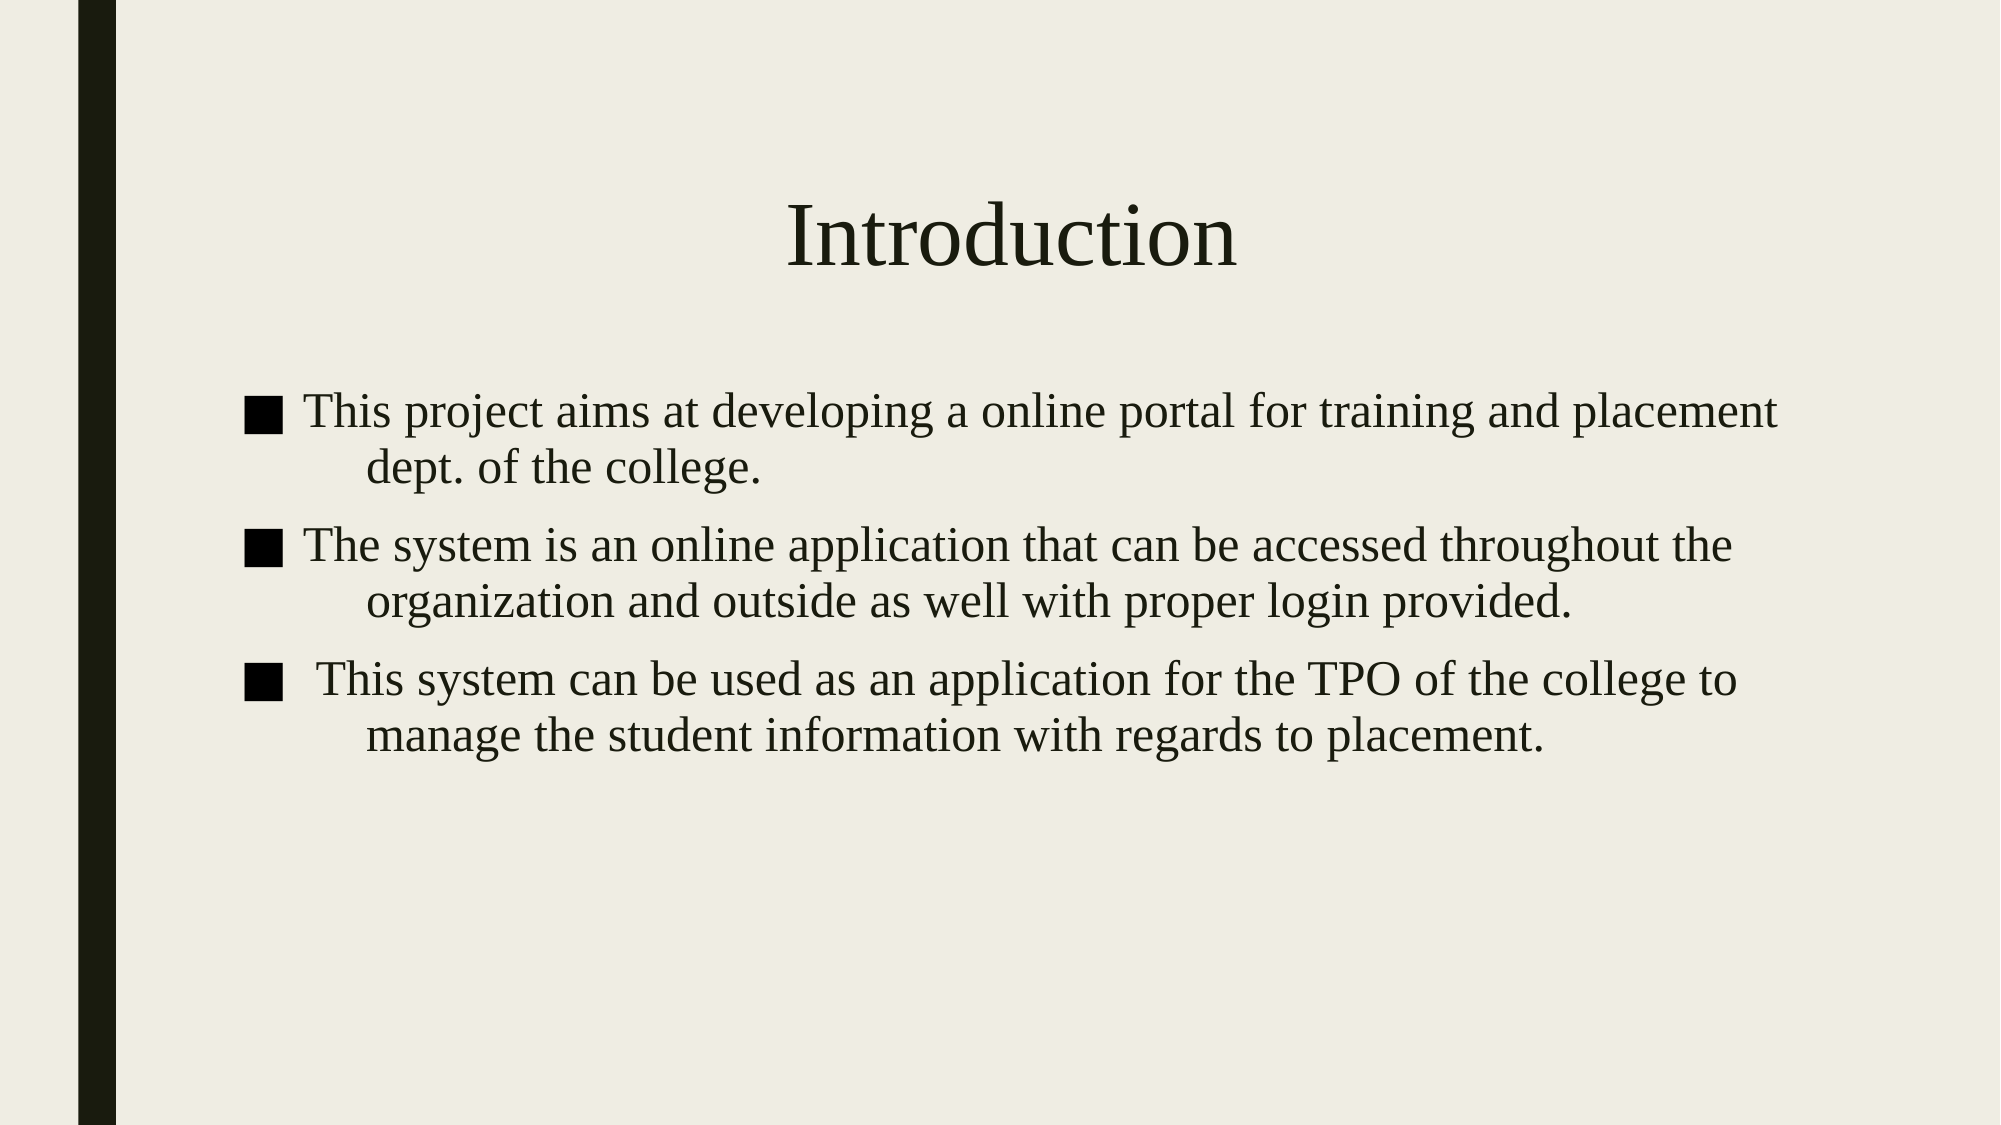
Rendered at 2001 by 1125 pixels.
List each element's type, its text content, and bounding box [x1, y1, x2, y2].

title Introduction [225, 179, 1801, 351]
list This project aims at developing a online portal for training and placement dept. of the college. The system is an online application that can be accessed throughout the organization and outside as well with proper login provided. This system can be used as an application for the TPO of the college to manage the student information with regards to placement. [225, 375, 1801, 963]
